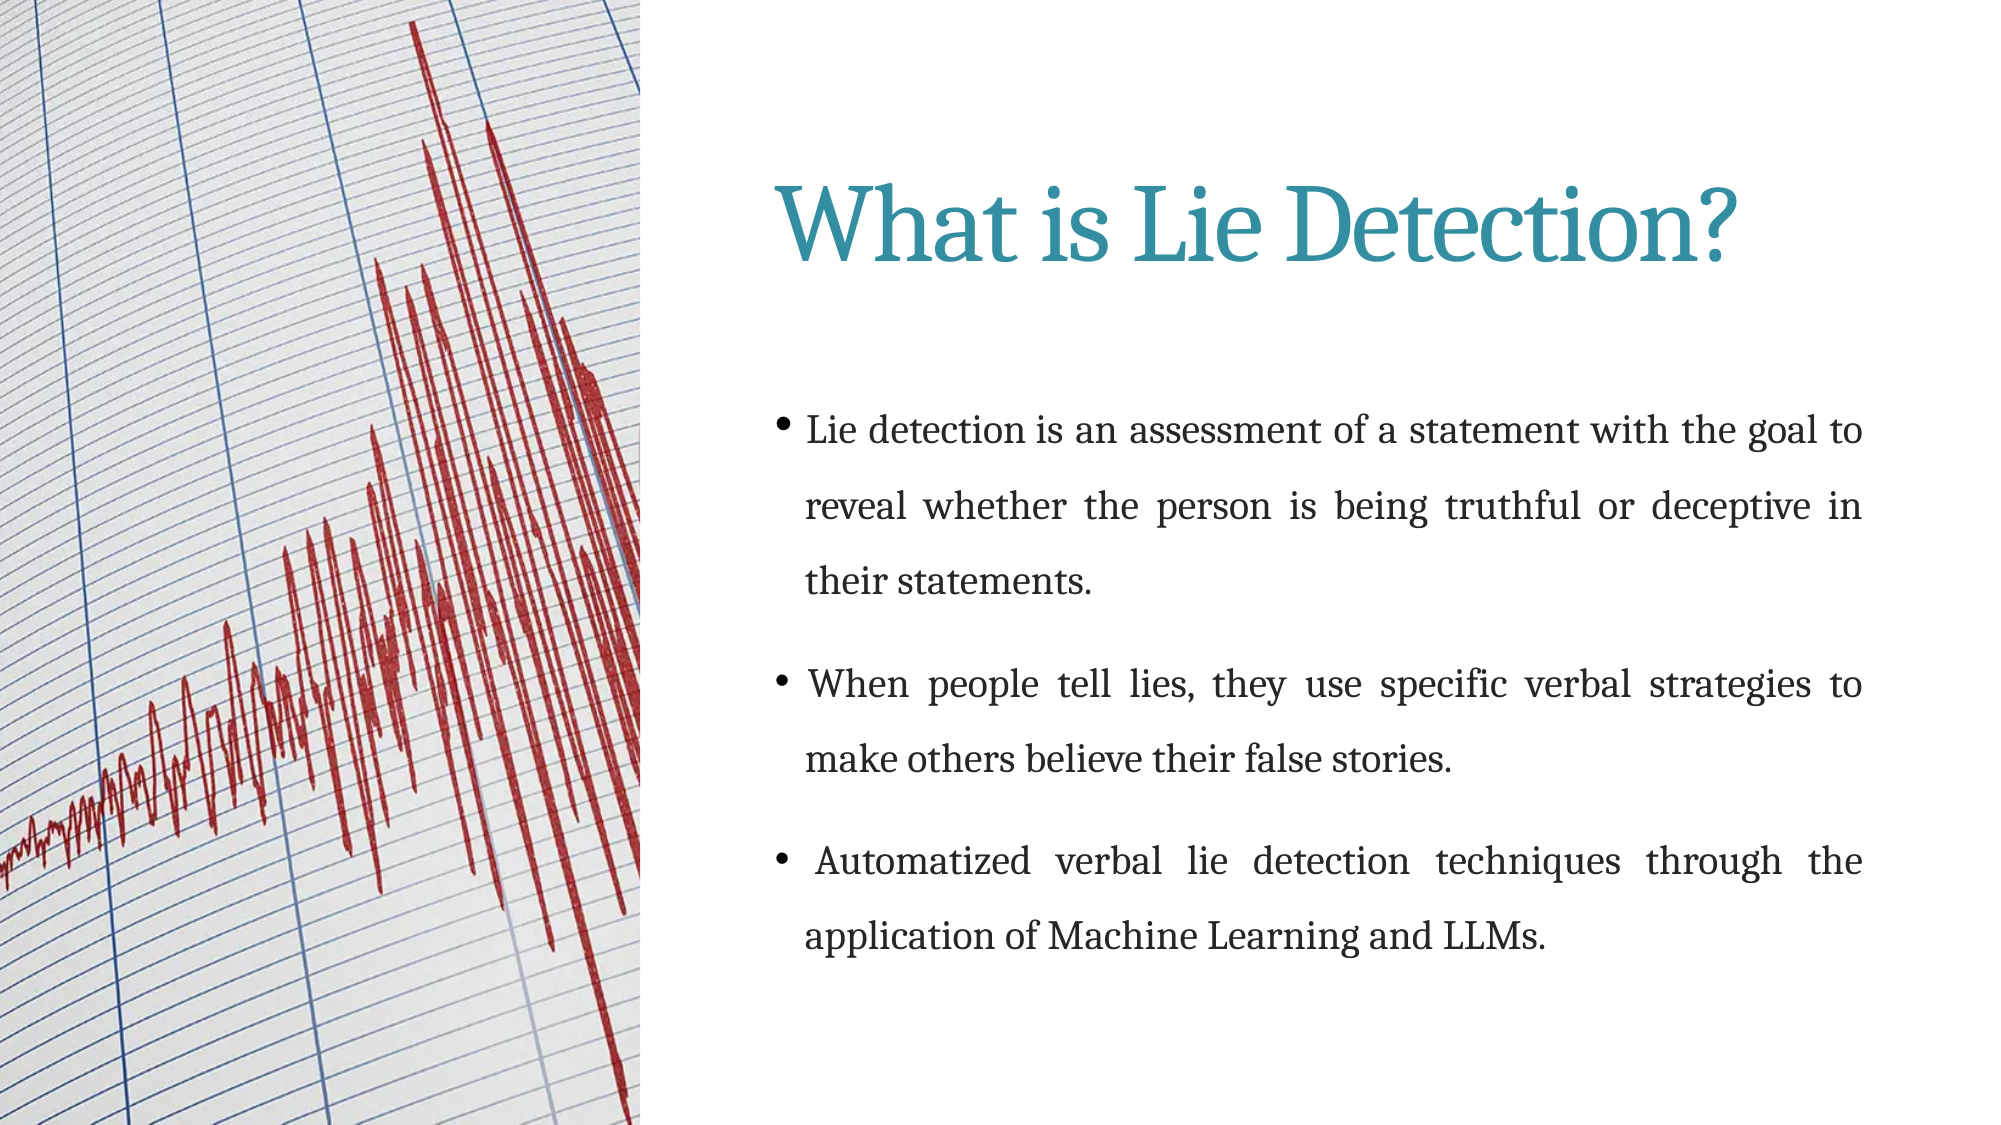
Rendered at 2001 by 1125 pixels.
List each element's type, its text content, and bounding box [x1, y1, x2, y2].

list Lie detection is an assessment of a statement with the goal to reveal whether the person is being truthful or deceptive in their statements. When people tell lies, they use specific verbal strategies to make others believe their false stories. Automatized verbal lie detection techniques through the application of Machine Learning and LLMs. [760, 364, 1879, 1070]
picture [0, 0, 641, 1125]
text_box What is Lie Detection? [760, 91, 1928, 364]
